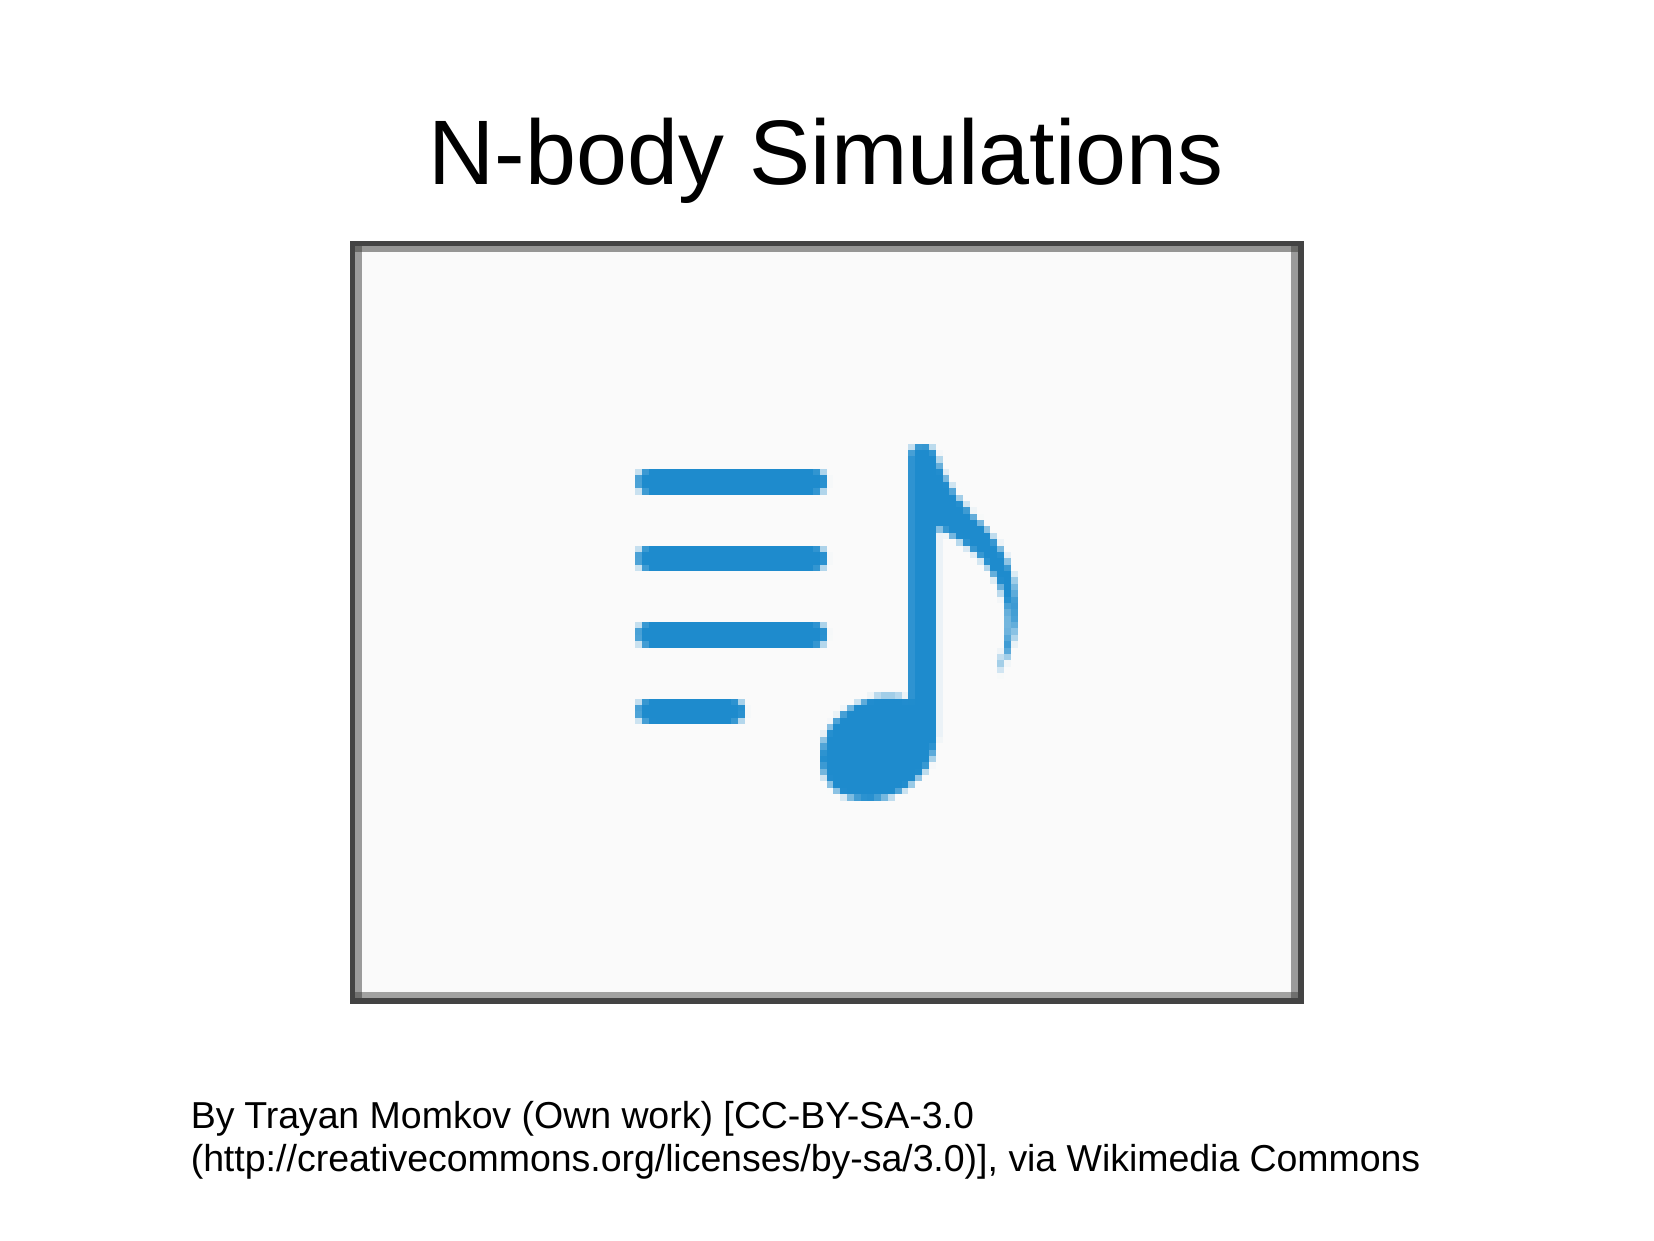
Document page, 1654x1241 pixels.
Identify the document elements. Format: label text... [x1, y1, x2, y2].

text_box [348, 240, 1306, 1006]
list By Trayan Momkov (Own work) [CC-BY-SA-3.0 (http://creativecommons.org/licenses/by-sa/3.0)], via Wikimedia Commons [120, 1095, 1576, 1195]
title N-body Simulations [82, 49, 1571, 257]
